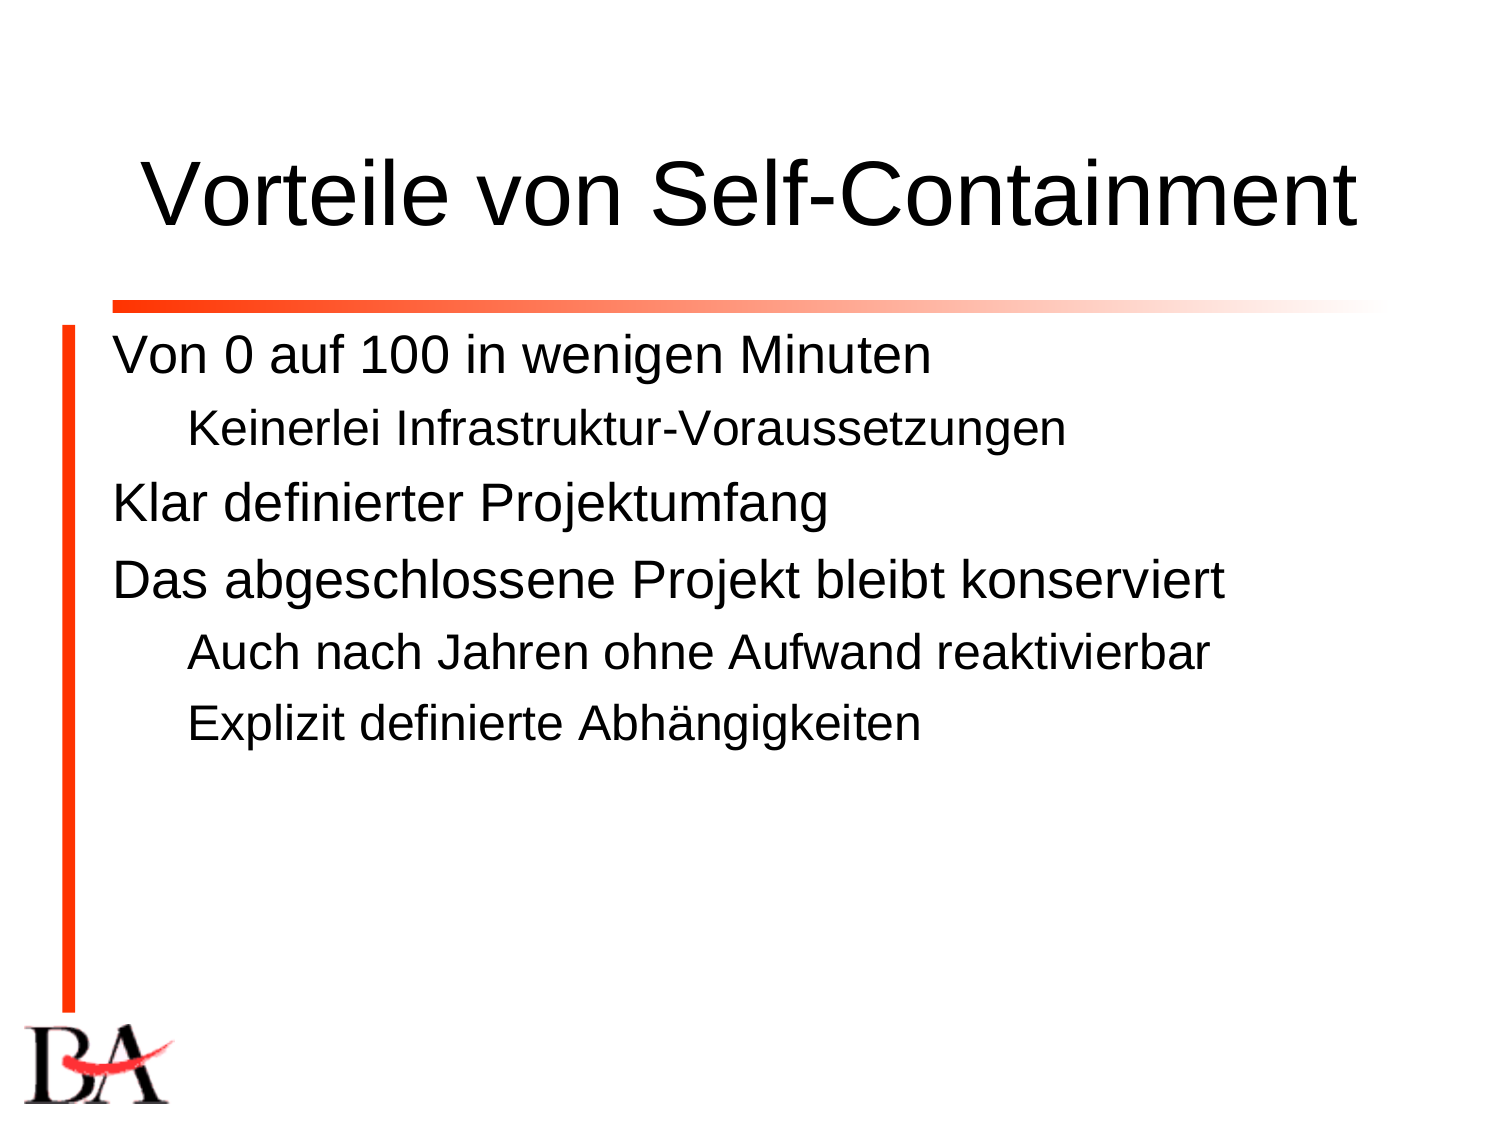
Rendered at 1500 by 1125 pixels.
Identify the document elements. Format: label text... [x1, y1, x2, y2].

title Vorteile von Self-Containment [112, 28, 1388, 324]
list Von 0 auf 100 in wenigen Minuten Keinerlei Infrastruktur-Voraussetzungen Klar definierter Projektumfang Das abgeschlossene Projekt bleibt konserviert Auch nach Jahren ohne Aufwand reaktivierbar Explizit definierte Abhängigkeiten [112, 324, 1388, 1036]
picture [24, 1024, 175, 1104]
